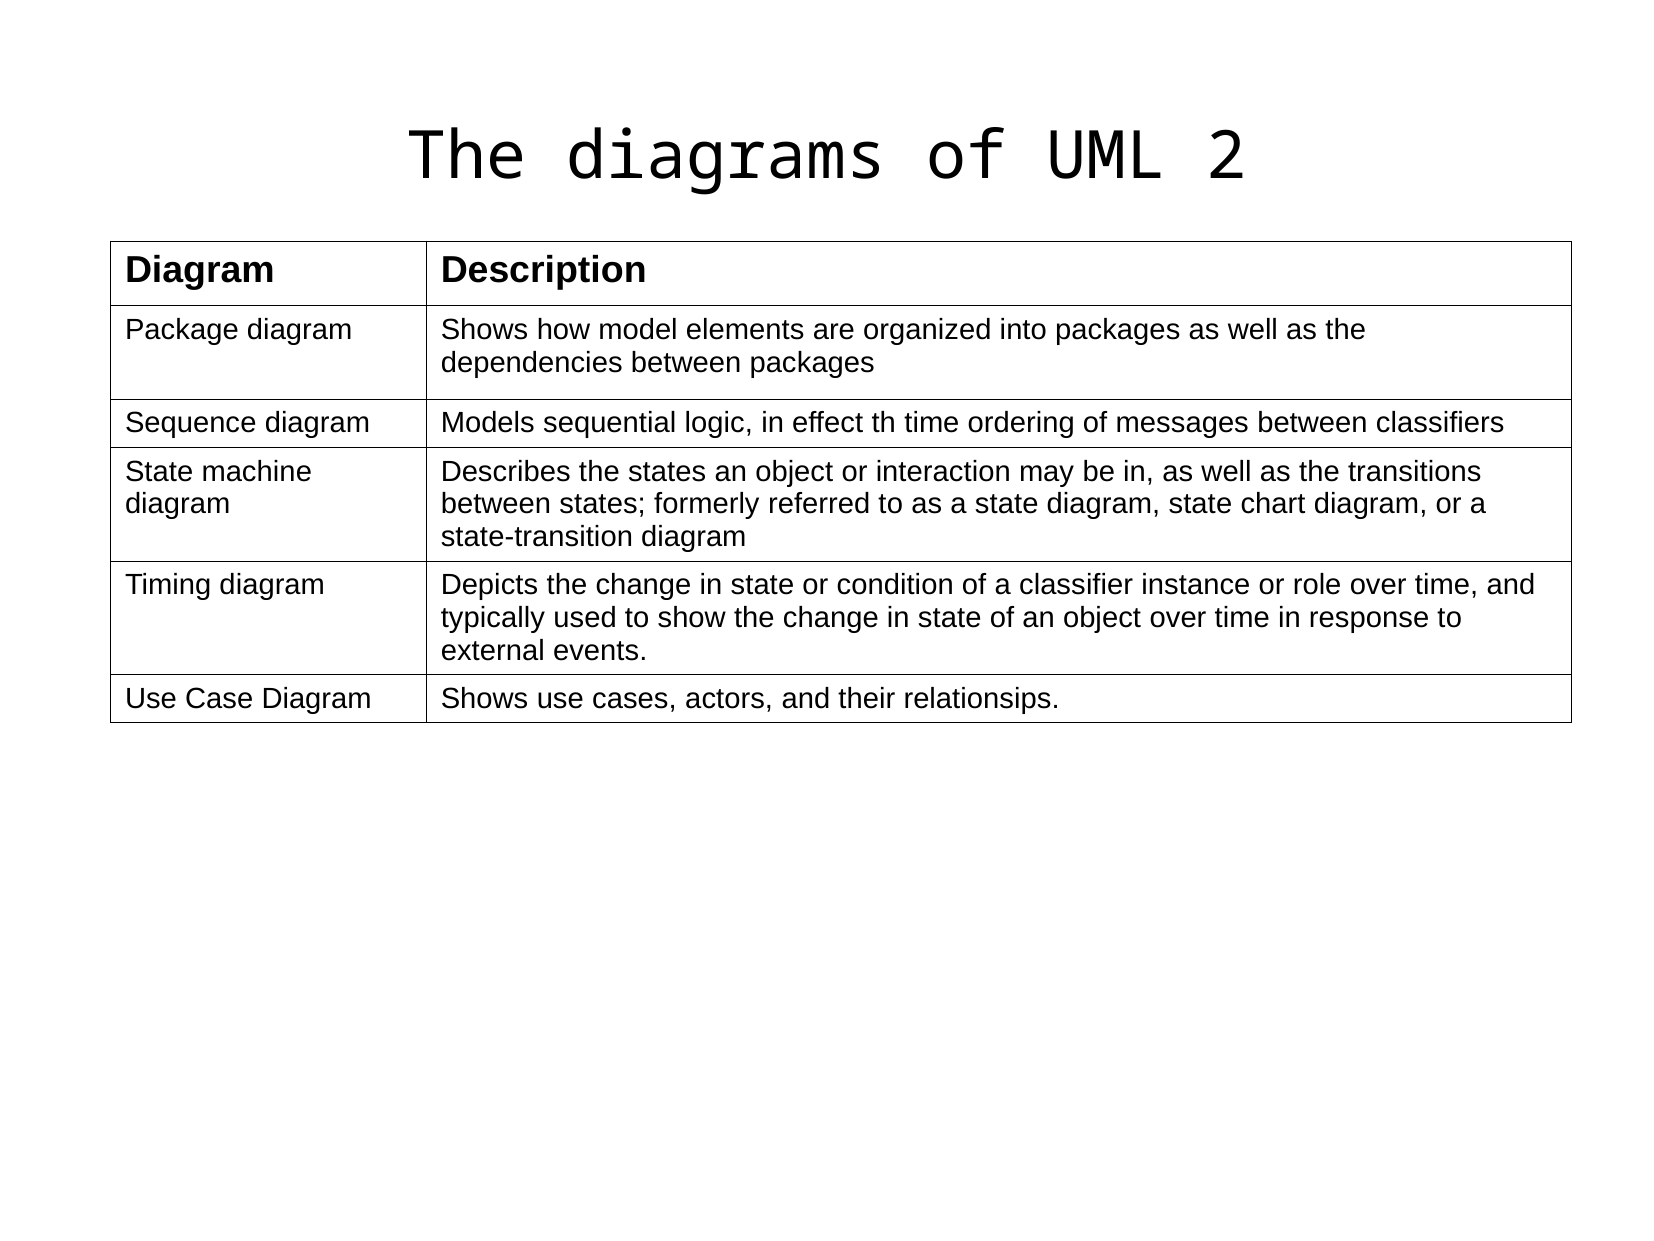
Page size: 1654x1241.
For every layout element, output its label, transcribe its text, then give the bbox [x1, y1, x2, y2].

table_cell Depicts the change in state or condition of a classifier instance or role over time, and typically used to show the change in state of an object over time in response to external events. [427, 562, 1571, 674]
table_cell Shows use cases, actors, and their relationsips. [427, 675, 1571, 722]
table_header Diagram [111, 242, 426, 305]
table_cell Timing diagram [111, 562, 426, 674]
table_cell Describes the states an object or interaction may be in, as well as the transitions between states; formerly referred to as a state diagram, state chart diagram, or a state-transition diagram [427, 448, 1571, 561]
table_cell Shows how model elements are organized into packages as well as the dependencies between packages [427, 306, 1571, 399]
table_cell Package diagram [111, 306, 426, 399]
table_header Description [427, 242, 1571, 305]
table_cell State machine diagram [111, 448, 426, 561]
title The diagrams of UML 2 [82, 49, 1571, 257]
table_cell Models sequential logic, in effect th time ordering of messages between classifiers [427, 400, 1571, 447]
table_cell Use Case Diagram [111, 675, 426, 722]
table_cell Sequence diagram [111, 400, 426, 447]
